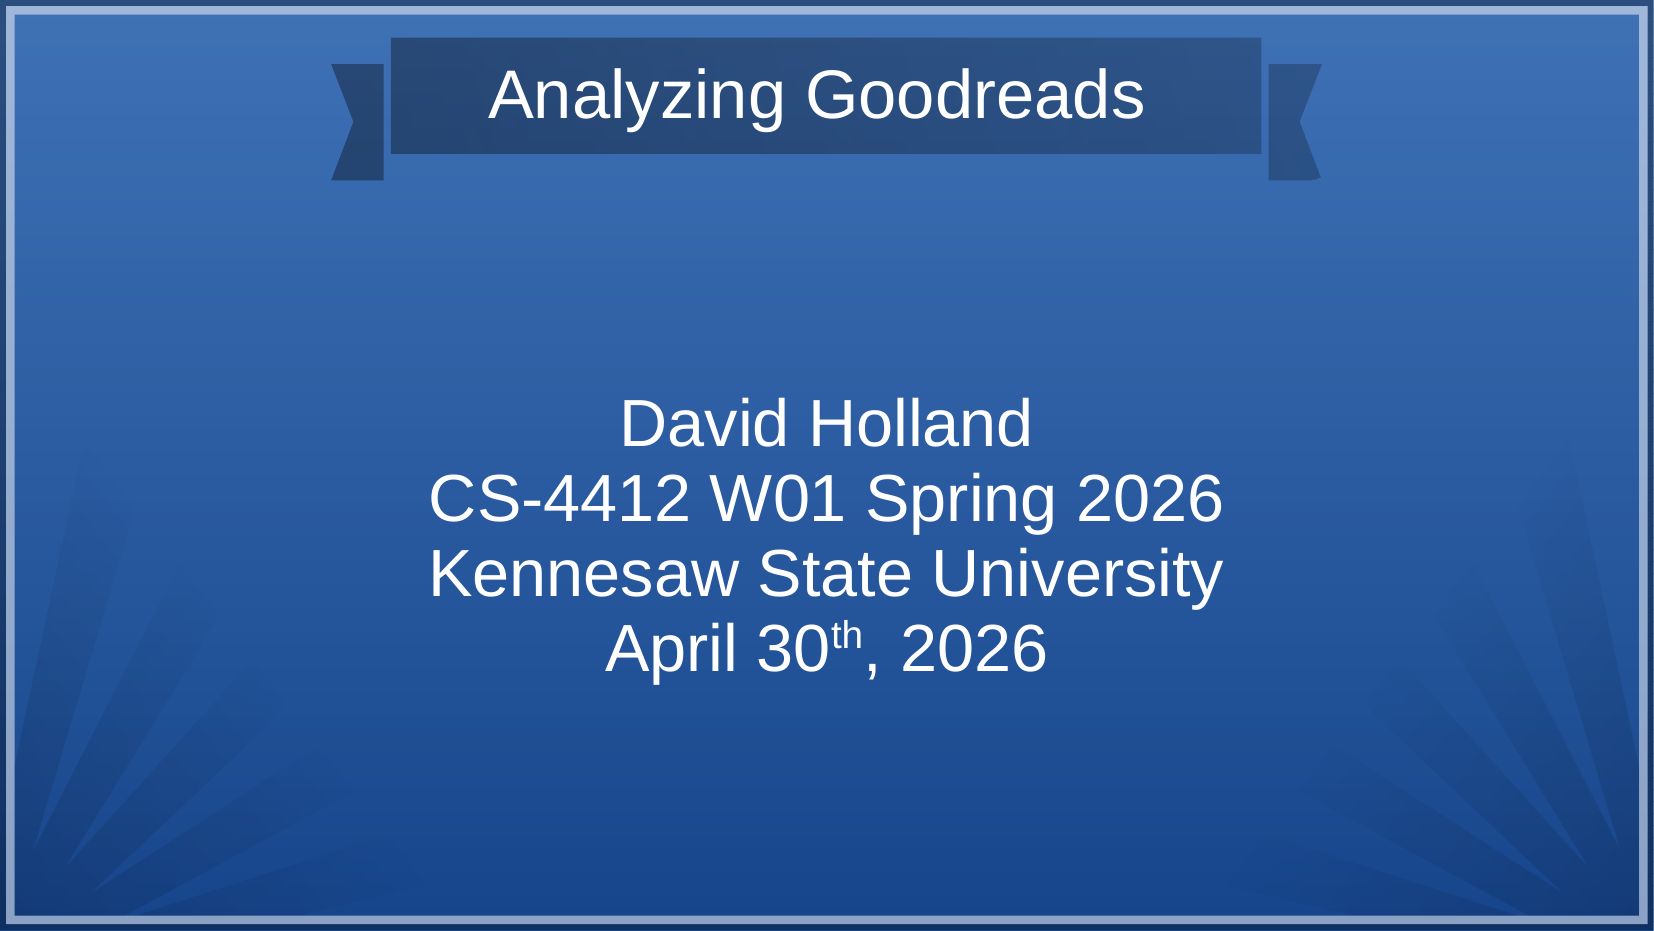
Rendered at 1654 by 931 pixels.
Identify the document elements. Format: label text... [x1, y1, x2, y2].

title Analyzing Goodreads [389, 0, 1264, 189]
subtitle David Holland CS-4412 W01 Spring 2026 Kennesaw State University April 30th, 2026 [82, 224, 1571, 848]
